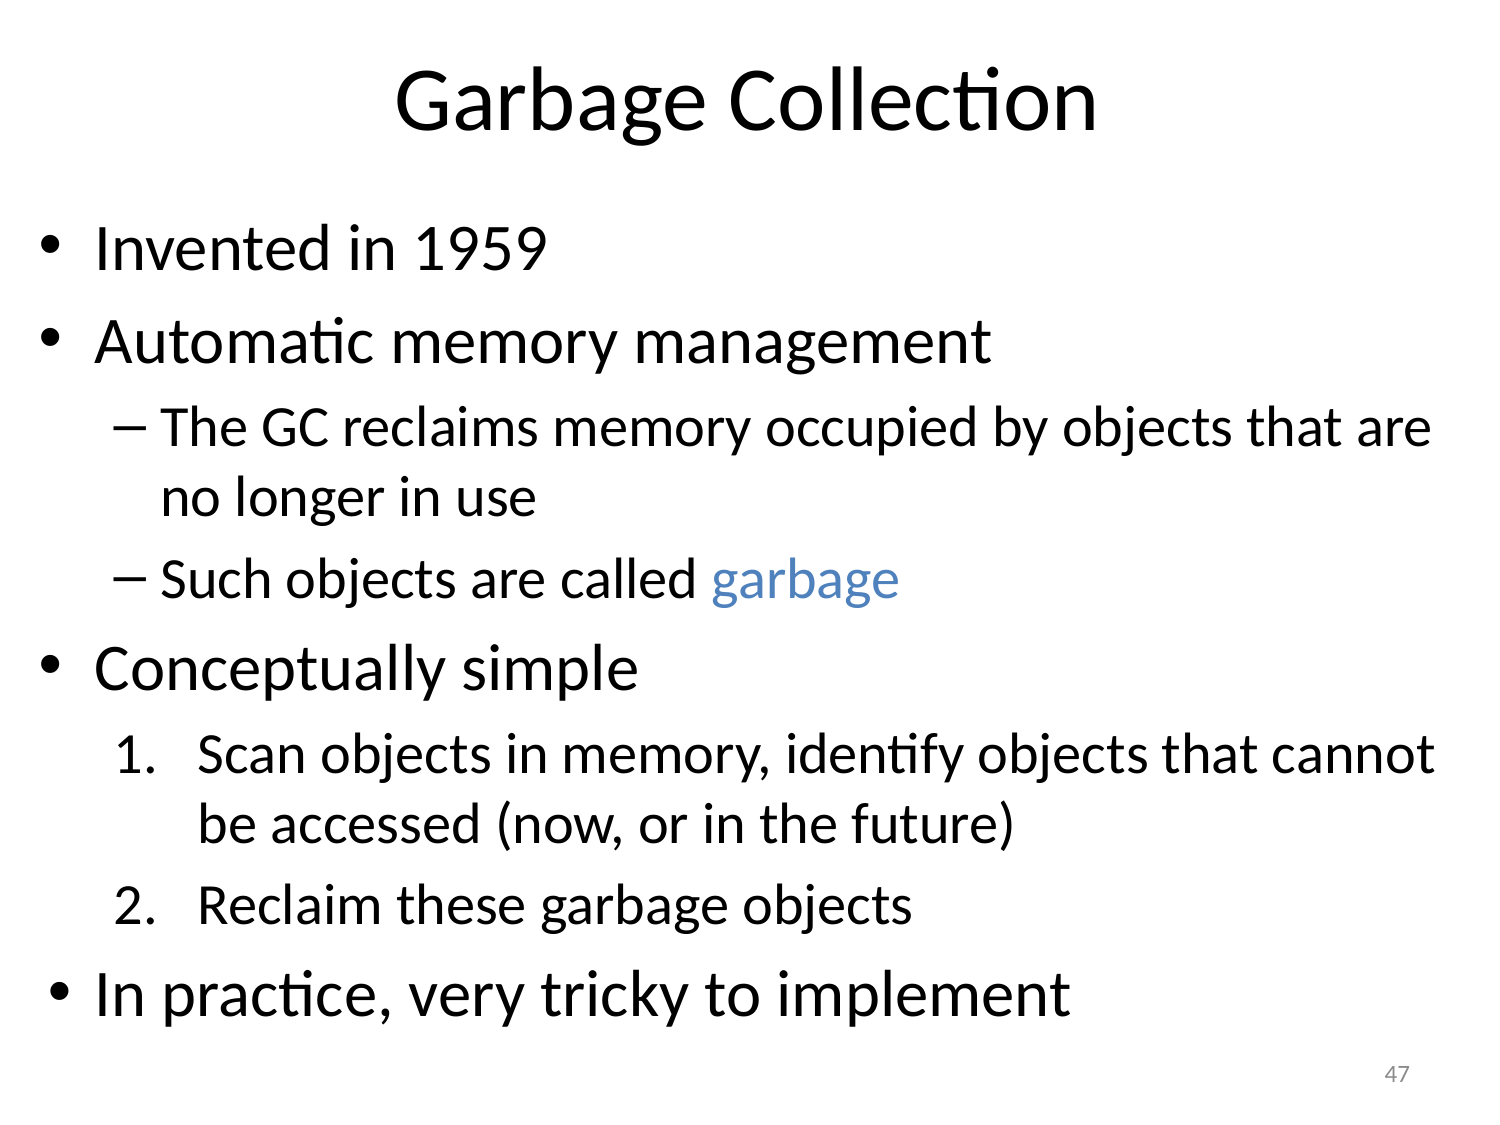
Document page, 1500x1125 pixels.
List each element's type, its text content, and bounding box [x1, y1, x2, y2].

list Invented in 1959 Automatic memory management The GC reclaims memory occupied by objects that are no longer in use Such objects are called garbage Conceptually simple Scan objects in memory, identify objects that cannot be accessed (now, or in the future) Reclaim these garbage objects In practice, very tricky to implement [23, 195, 1468, 1075]
slide_number <number> [1074, 1042, 1425, 1103]
title Garbage Collection [7, 0, 1488, 188]
